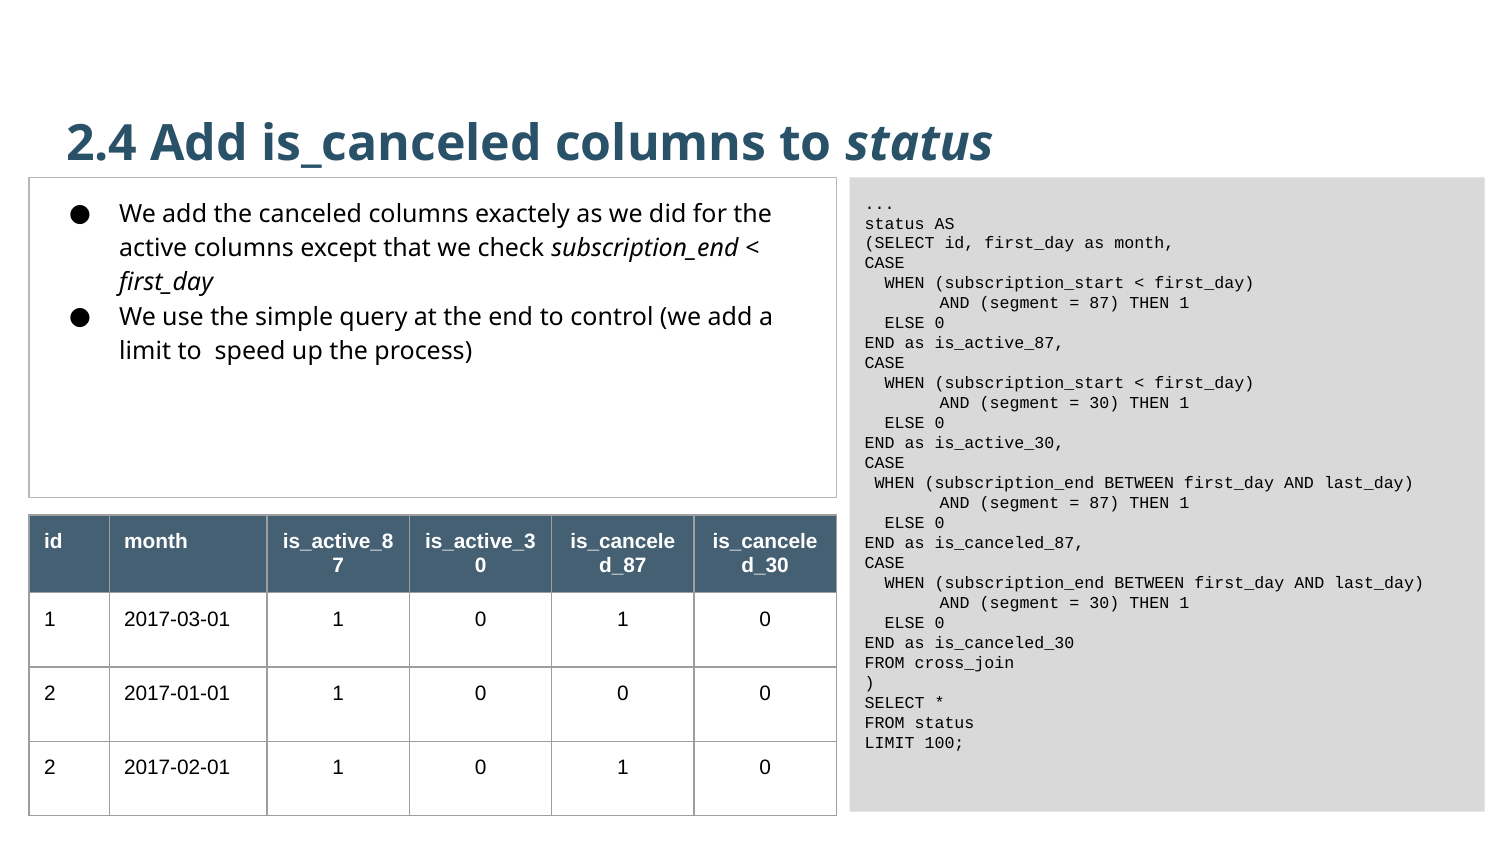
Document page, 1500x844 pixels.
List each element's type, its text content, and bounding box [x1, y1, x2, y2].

table_header id [30, 516, 109, 592]
table_cell 2017-02-01 [110, 742, 266, 815]
table_cell 0 [695, 593, 836, 666]
table_cell 2017-03-01 [110, 593, 266, 666]
table_cell 1 [268, 668, 409, 741]
table_header is_active_30 [410, 516, 551, 592]
table_header is_canceled_87 [552, 516, 693, 592]
table_header is_canceled_30 [695, 516, 836, 592]
text_box 2.4 Add is_canceled columns to status [51, 48, 1449, 186]
table_cell 0 [552, 668, 693, 741]
table_cell 2 [30, 742, 109, 815]
table_cell 1 [268, 593, 409, 666]
table_cell 0 [695, 742, 836, 815]
table_cell 1 [552, 742, 693, 815]
text_box ... status AS (SELECT id, first_day as month, CASE WHEN (subscription_start < first_day) AND (segment = 87) THEN 1 ELSE 0 END as is_active_87, CASE WHEN (subscription_start < first_day) AND (segment = 30) THEN 1 ELSE 0 END as is_active_30, CASE WHEN (subscription_end BETWEEN first_day AND last_day) AND (segment = 87) THEN 1 ELSE 0 END as is_canceled_87, CASE WHEN (subscription_end BETWEEN first_day AND last_day) AND (segment = 30) THEN 1 ELSE 0 END as is_canceled_30 FROM cross_join ) SELECT * FROM status LIMIT 100; [849, 177, 1485, 812]
table_cell 2017-01-01 [110, 668, 266, 741]
text_box We add the canceled columns exactely as we did for the active columns except that we check subscription_end < first_day We use the simple query at the end to control (we add a limit to speed up the process) [29, 177, 837, 498]
table_cell 0 [410, 593, 551, 666]
table_header is_active_87 [268, 516, 409, 592]
table_cell 1 [30, 593, 109, 666]
table_cell 1 [268, 742, 409, 815]
table_cell 1 [552, 593, 693, 666]
table_cell 0 [410, 742, 551, 815]
table_cell 0 [410, 668, 551, 741]
table_cell 2 [30, 668, 109, 741]
table_header month [110, 516, 266, 592]
table_cell 0 [695, 668, 836, 741]
